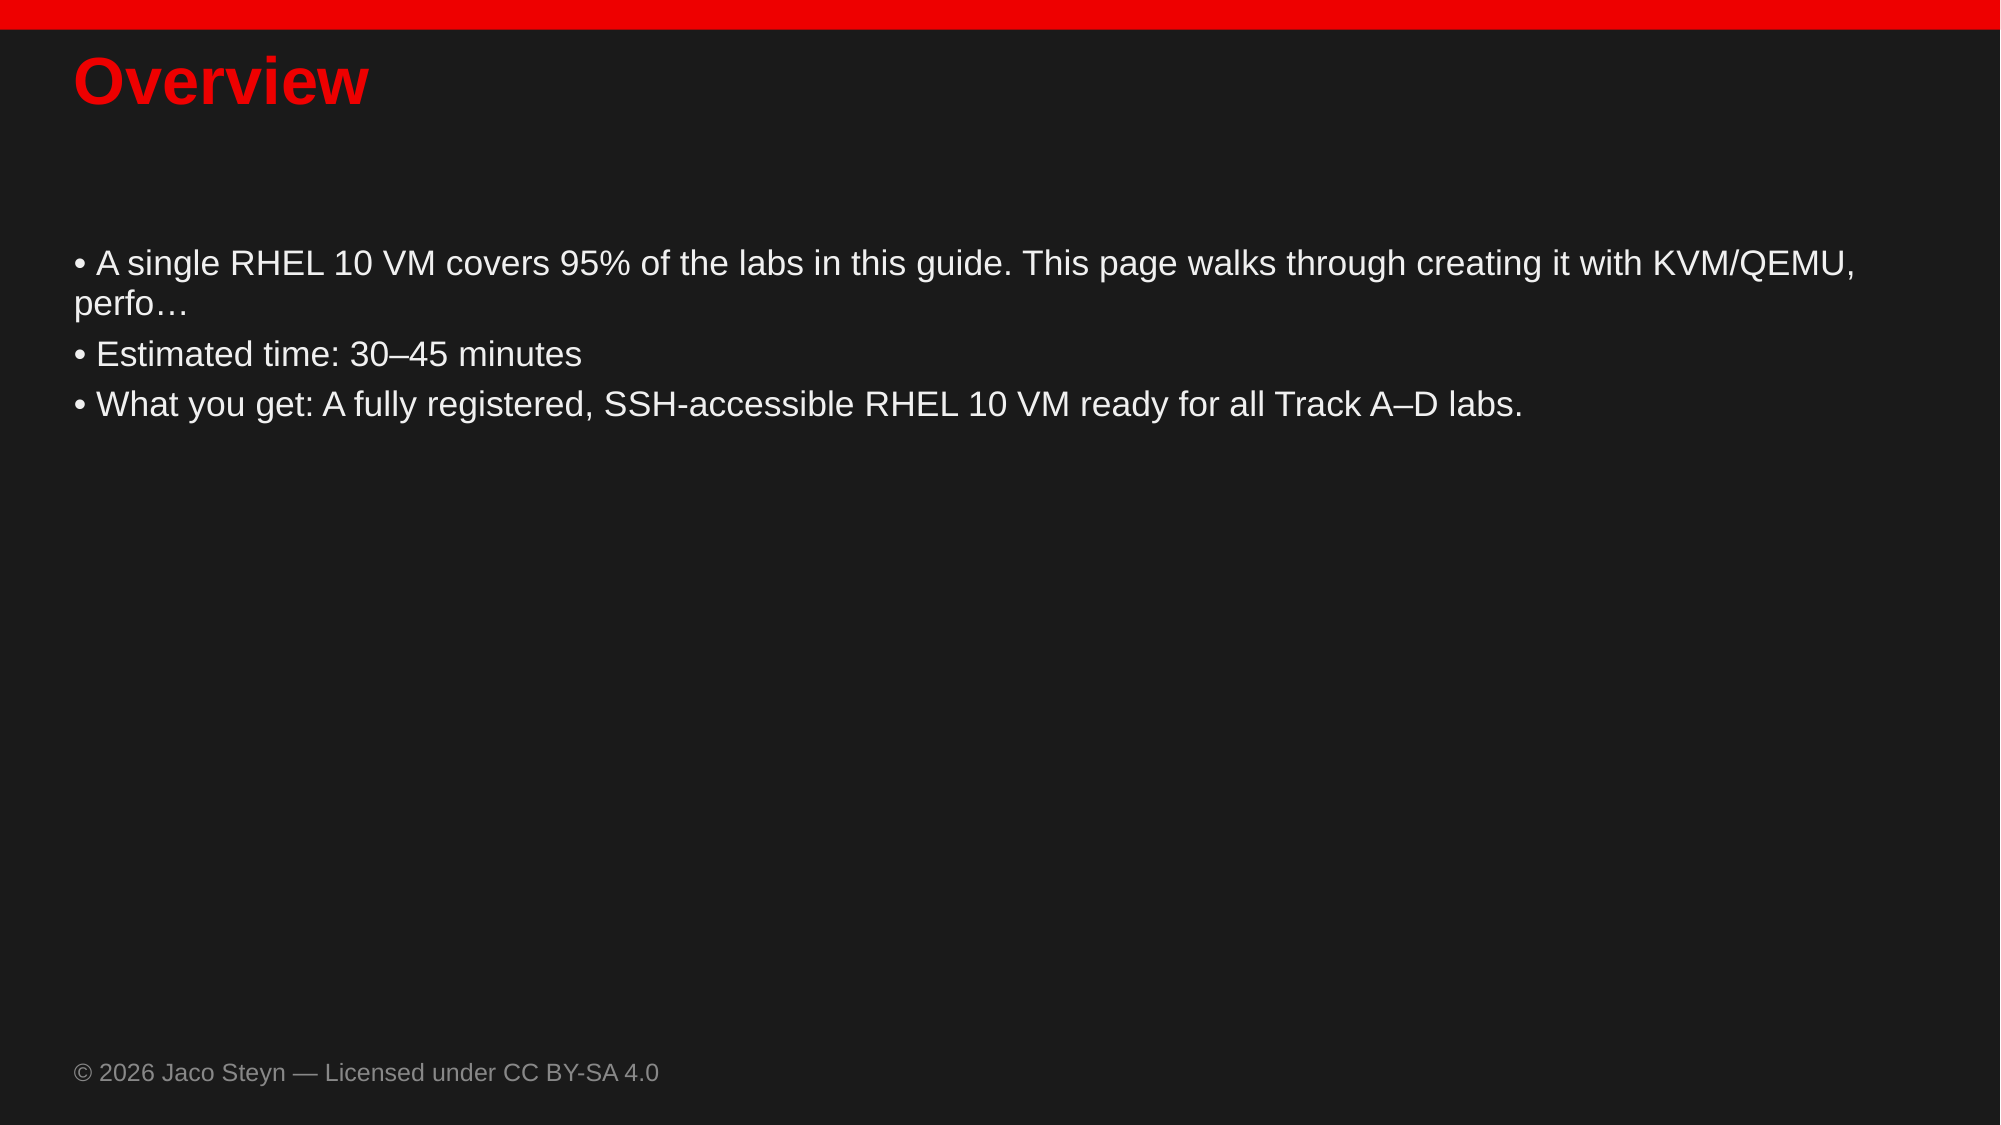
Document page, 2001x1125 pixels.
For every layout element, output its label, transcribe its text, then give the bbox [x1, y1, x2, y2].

text_box Overview [59, 36, 1942, 208]
text_box [0, 0, 2001, 30]
text_box © 2026 Jaco Steyn — Licensed under CC BY-SA 4.0 [59, 1051, 1942, 1093]
text_box • A single RHEL 10 VM covers 95% of the labs in this guide. This page walks through creating it with KVM/QEMU, perfo… • Estimated time: 30–45 minutes • What you get: A fully registered, SSH-accessible RHEL 10 VM ready for all Track A–D labs. [59, 236, 1942, 1037]
